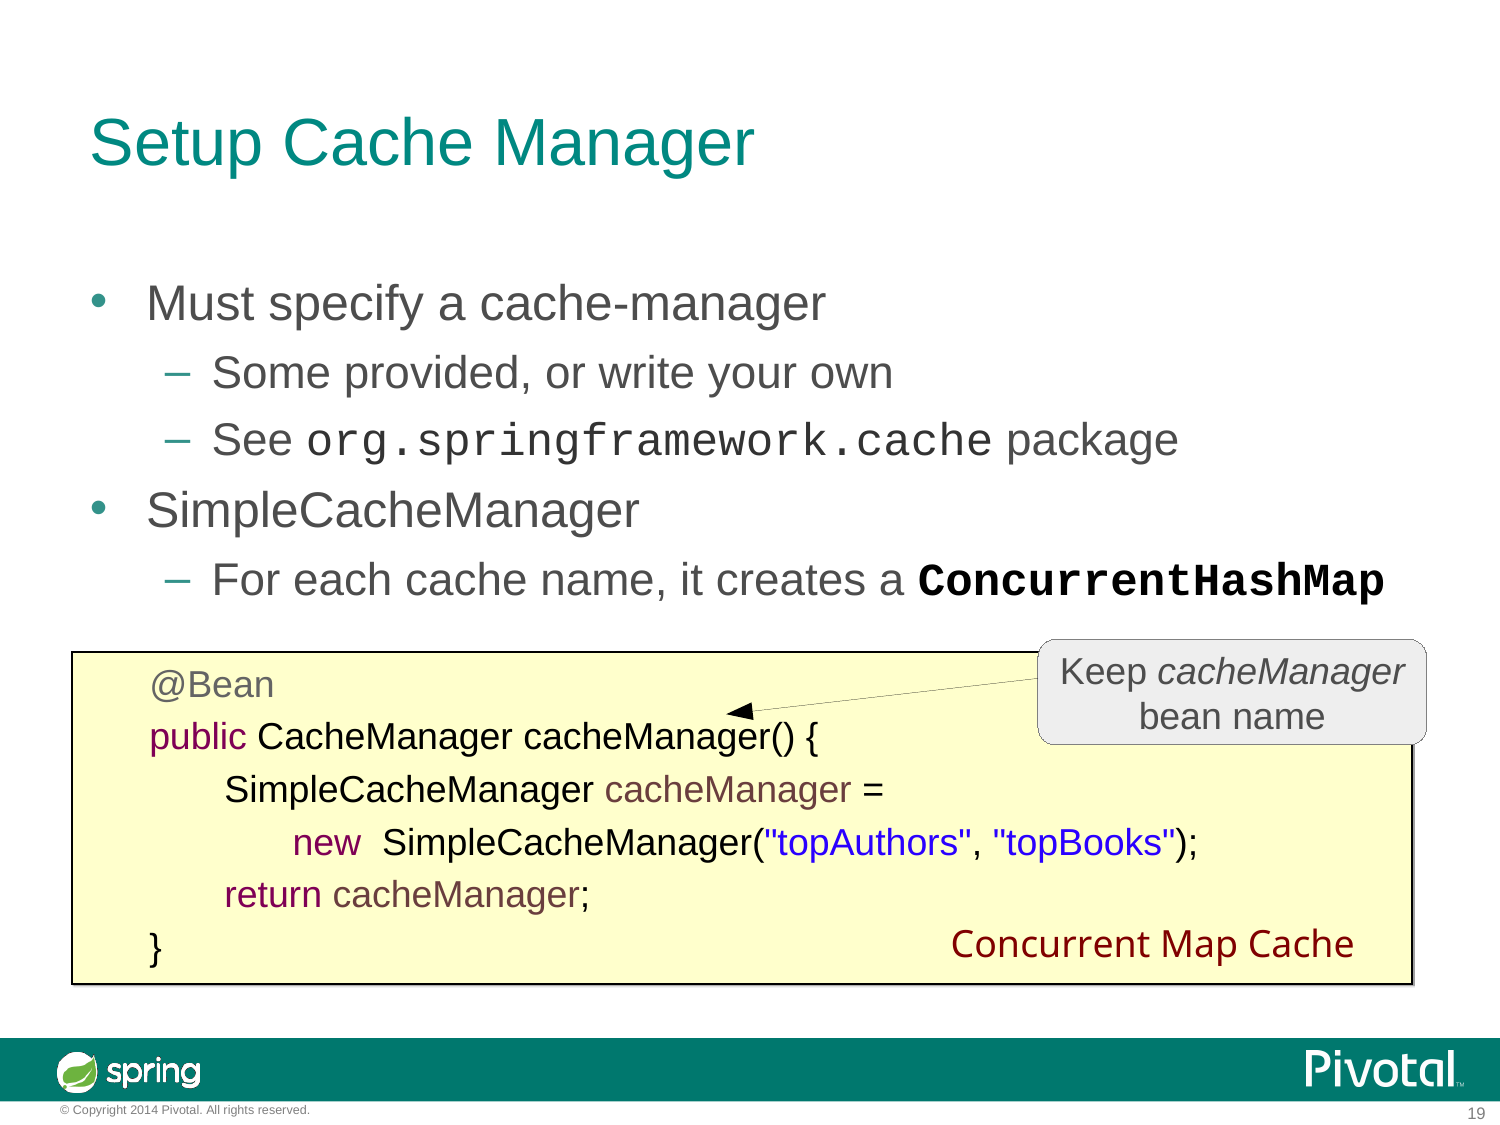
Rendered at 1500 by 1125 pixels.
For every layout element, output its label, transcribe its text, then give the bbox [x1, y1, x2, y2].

text_box Keep cacheManager bean name [1037, 639, 1427, 745]
text_box @Bean public CacheManager cacheManager() { SimpleCacheManager cacheManager = new SimpleCacheManager("topAuthors", "topBooks"); return cacheManager; } [71, 651, 1412, 985]
picture [32, 1041, 210, 1103]
text_box Concurrent Map Cache [935, 912, 1397, 974]
list Must specify a cache-manager Some provided, or write your own See org.springframework.cache package SimpleCacheManager For each cache name, it creates a ConcurrentHashMap [75, 735, 1426, 1005]
picture [1306, 1050, 1464, 1087]
title Setup Cache Manager [75, 45, 1426, 233]
list Must specify a cache-manager Some provided, or write your own See org.springframework.cache package SimpleCacheManager For each cache name, it creates a ConcurrentHashMap [75, 262, 1426, 651]
